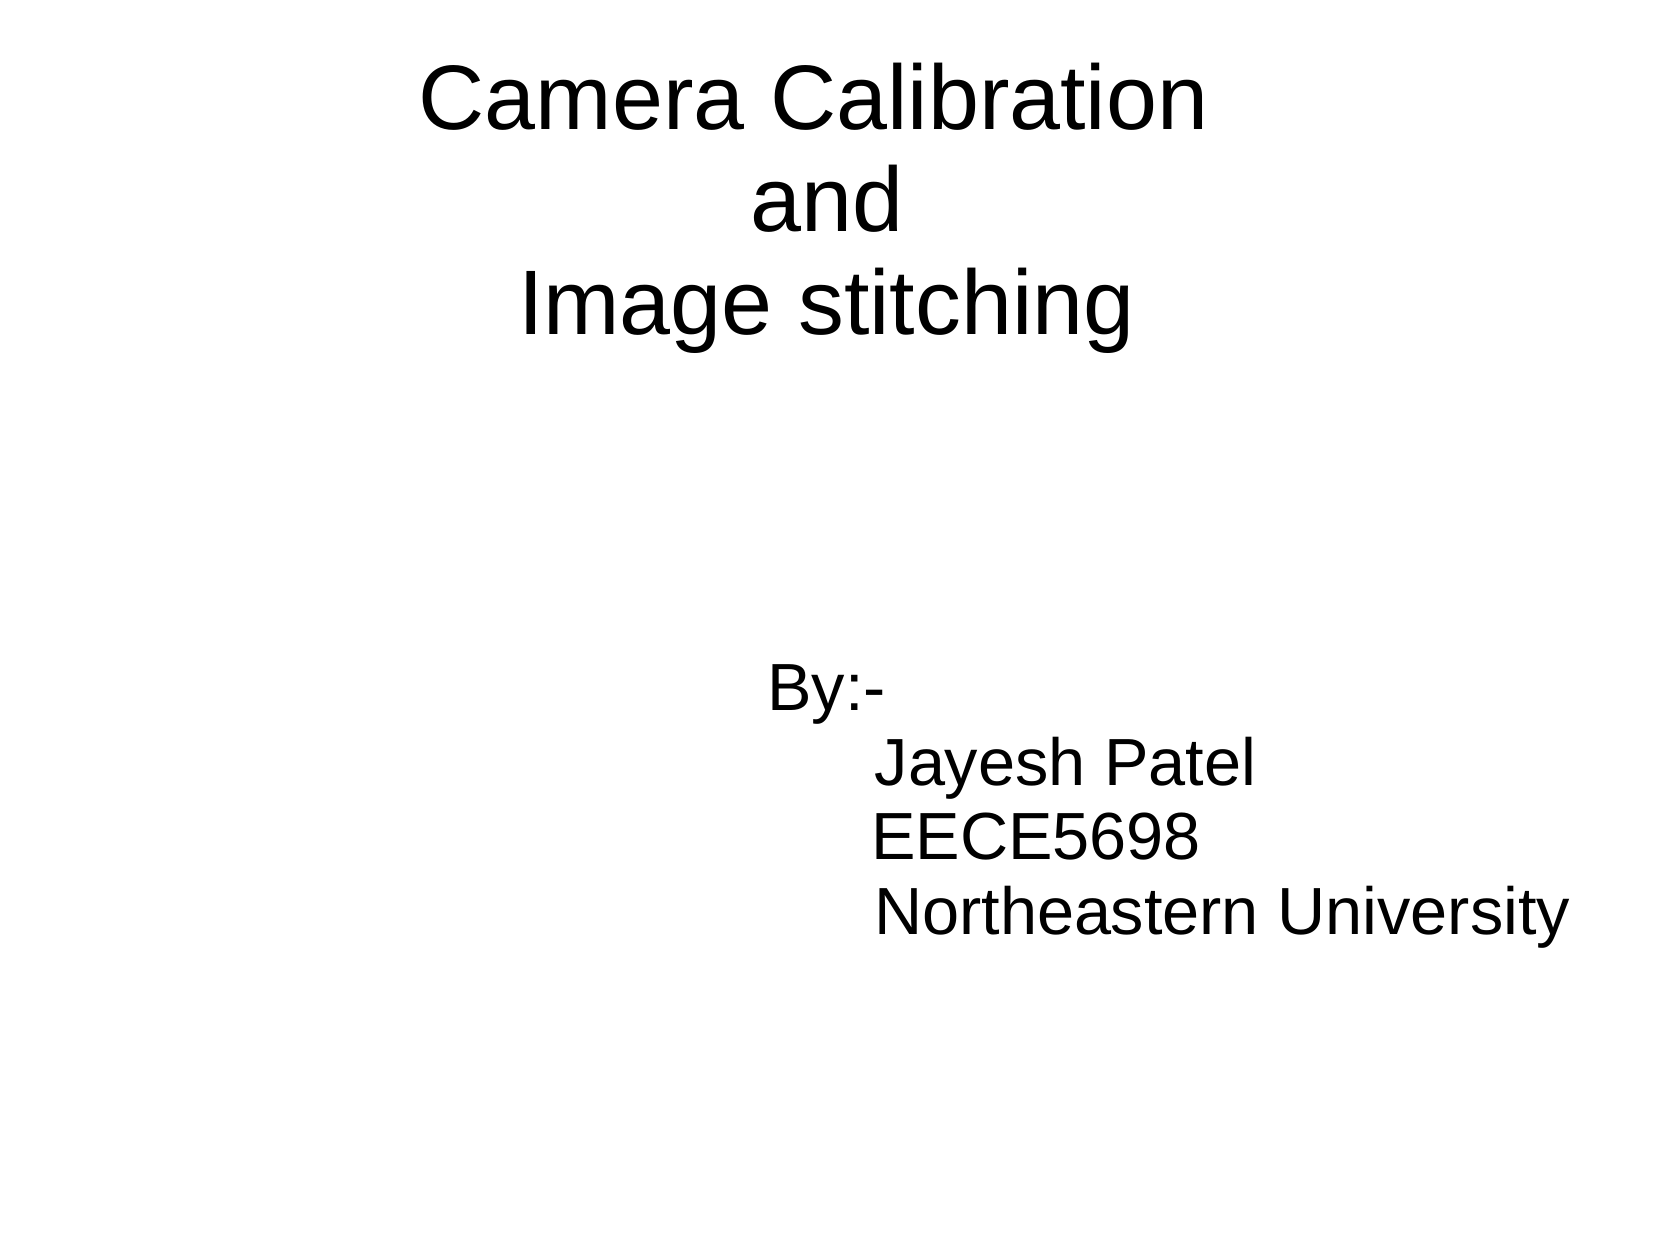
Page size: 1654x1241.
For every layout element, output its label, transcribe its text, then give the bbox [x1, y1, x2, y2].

subtitle By:- Jayesh Patel EECE5698 Northeastern University [82, 275, 1571, 1024]
title Camera Calibration and Image stitching [82, 46, 1571, 275]
